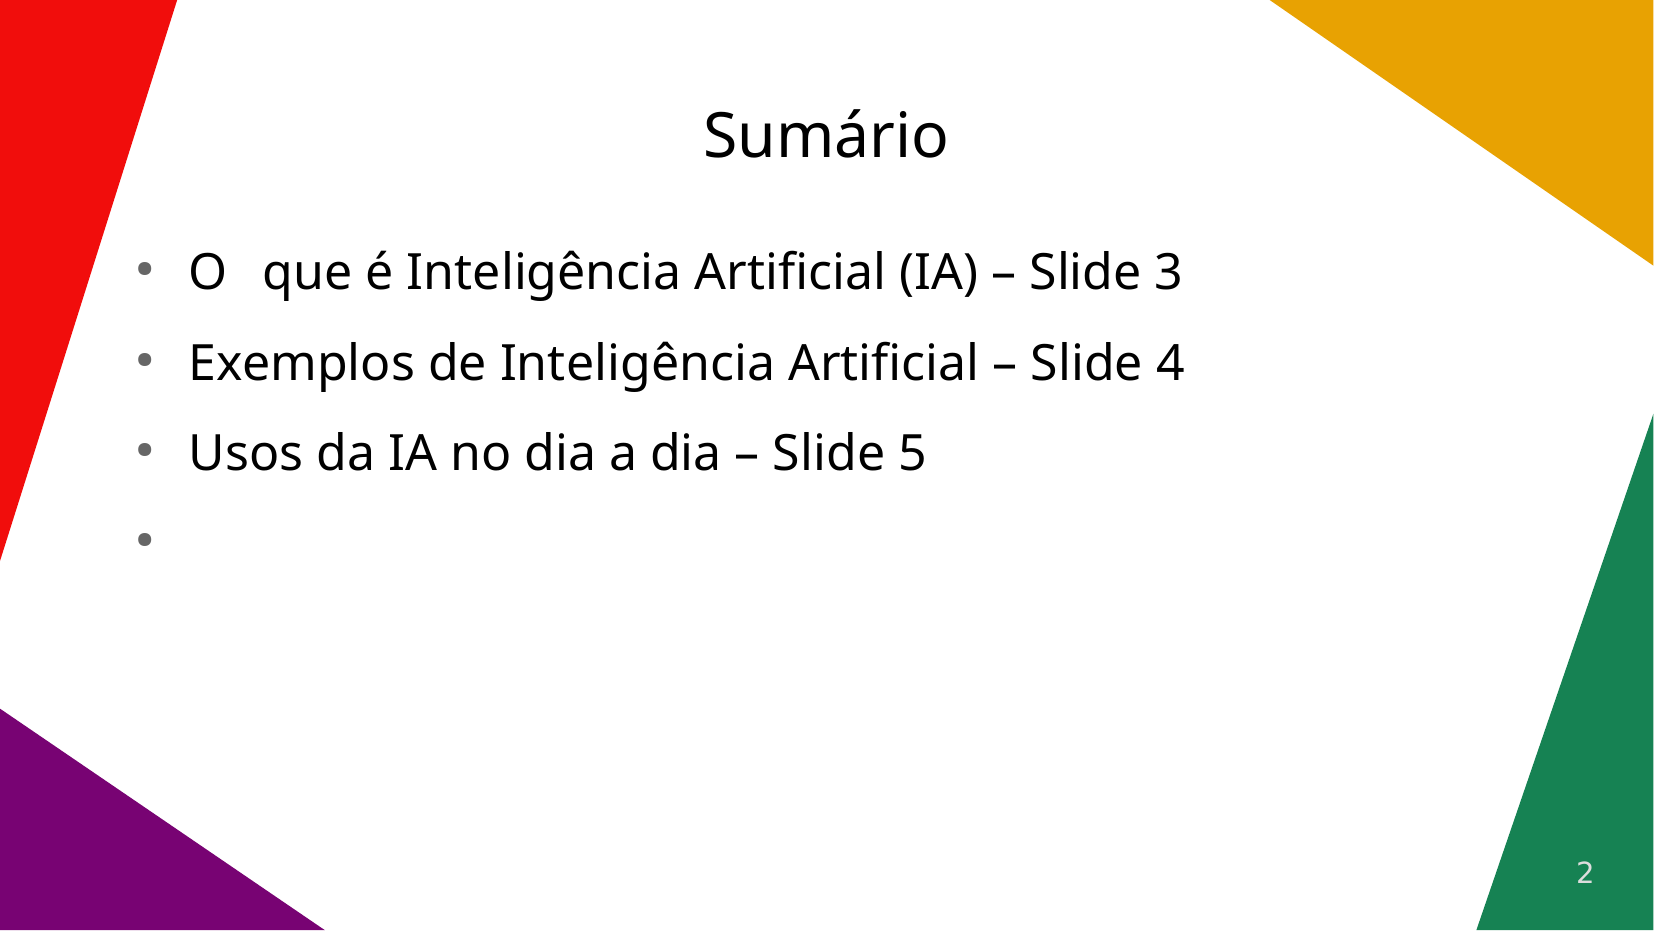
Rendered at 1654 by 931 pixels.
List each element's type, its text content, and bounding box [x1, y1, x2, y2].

title Sumário [118, 59, 1536, 207]
list O que é Inteligência Artificial (IA) – Slide 3 Exemplos de Inteligência Artificial – Slide 4 Usos da IA no dia a dia – Slide 5 [118, 236, 1536, 827]
